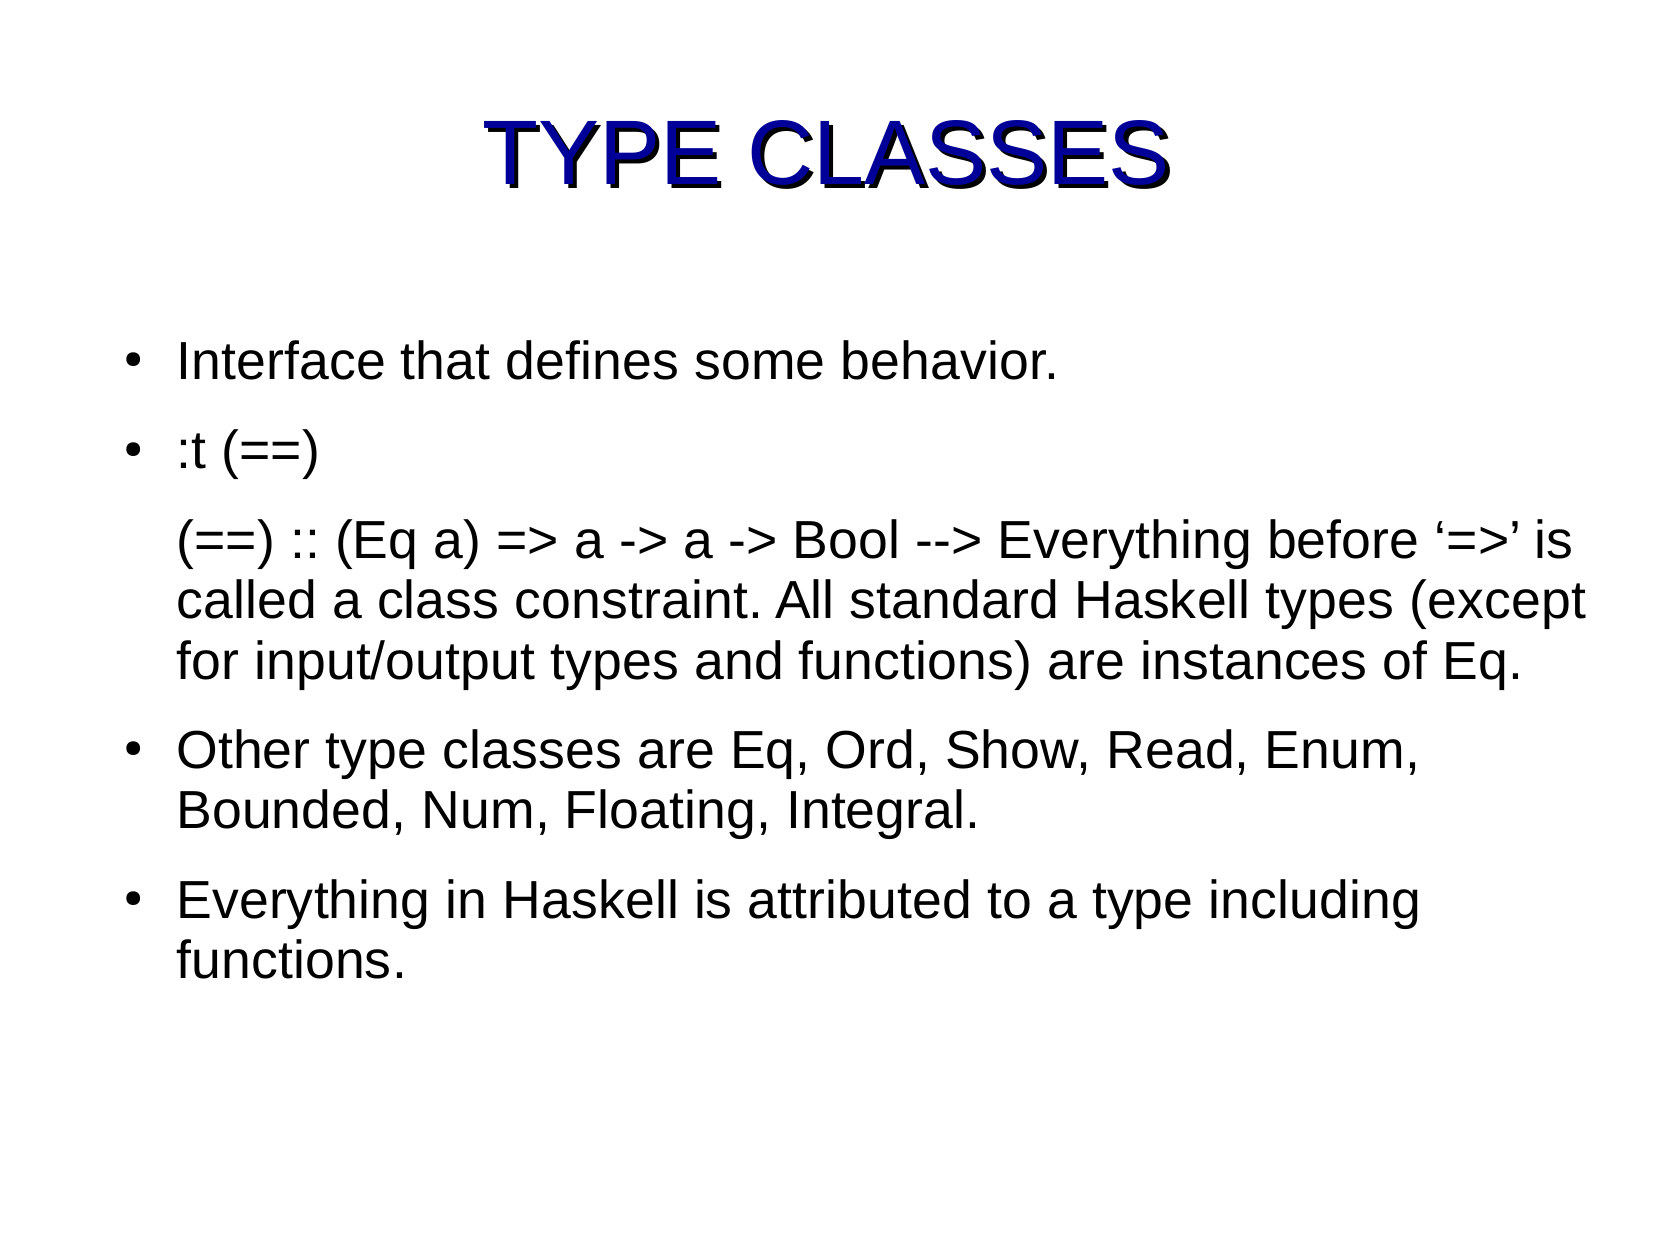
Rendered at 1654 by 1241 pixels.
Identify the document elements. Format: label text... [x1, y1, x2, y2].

list Interface that defines some behavior. :t (==) (==) :: (Eq a) => a -> a -> Bool --> Everything before ‘=>’ is called a class constraint. All standard Haskell types (except for input/output types and functions) are instances of Eq. Other type classes are Eq, Ord, Show, Read, Enum, Bounded, Num, Floating, Integral. Everything in Haskell is attributed to a type including functions. [106, 330, 1595, 1050]
title TYPE CLASSES [82, 49, 1571, 257]
